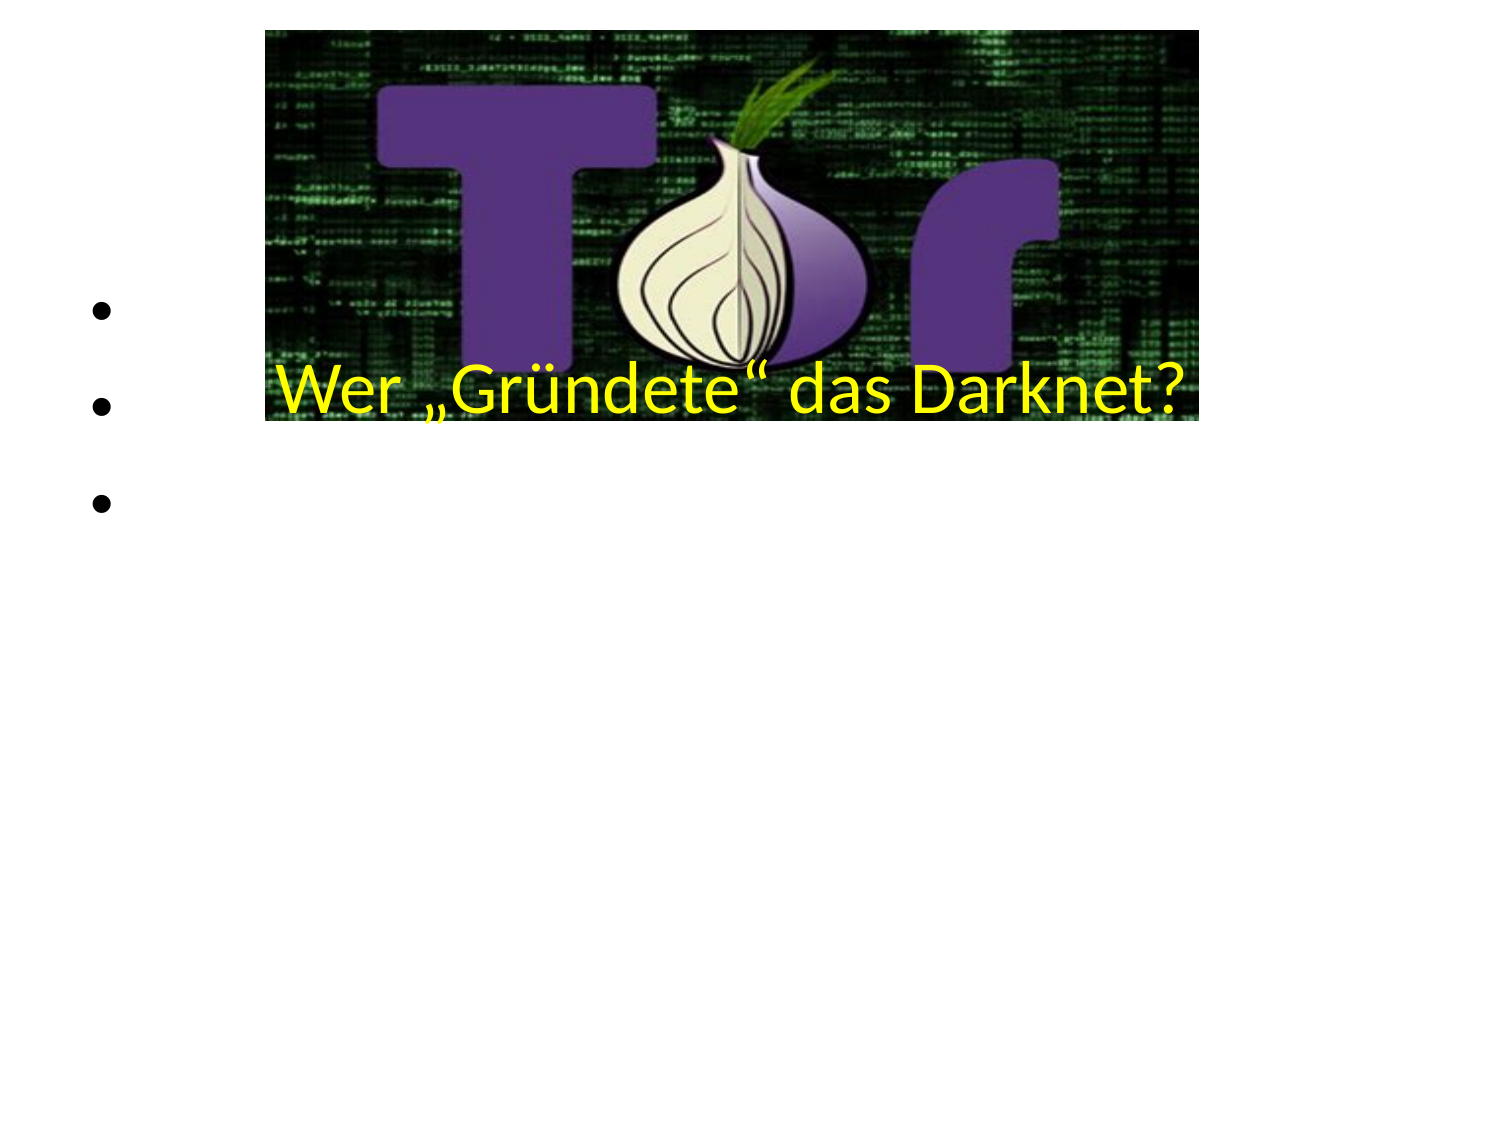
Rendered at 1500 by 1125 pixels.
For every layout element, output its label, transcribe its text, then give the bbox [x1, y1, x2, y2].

title Wer „Gründete“ das Darknet? [57, 30, 1408, 219]
list [75, 262, 1426, 1005]
picture [265, 219, 1199, 262]
